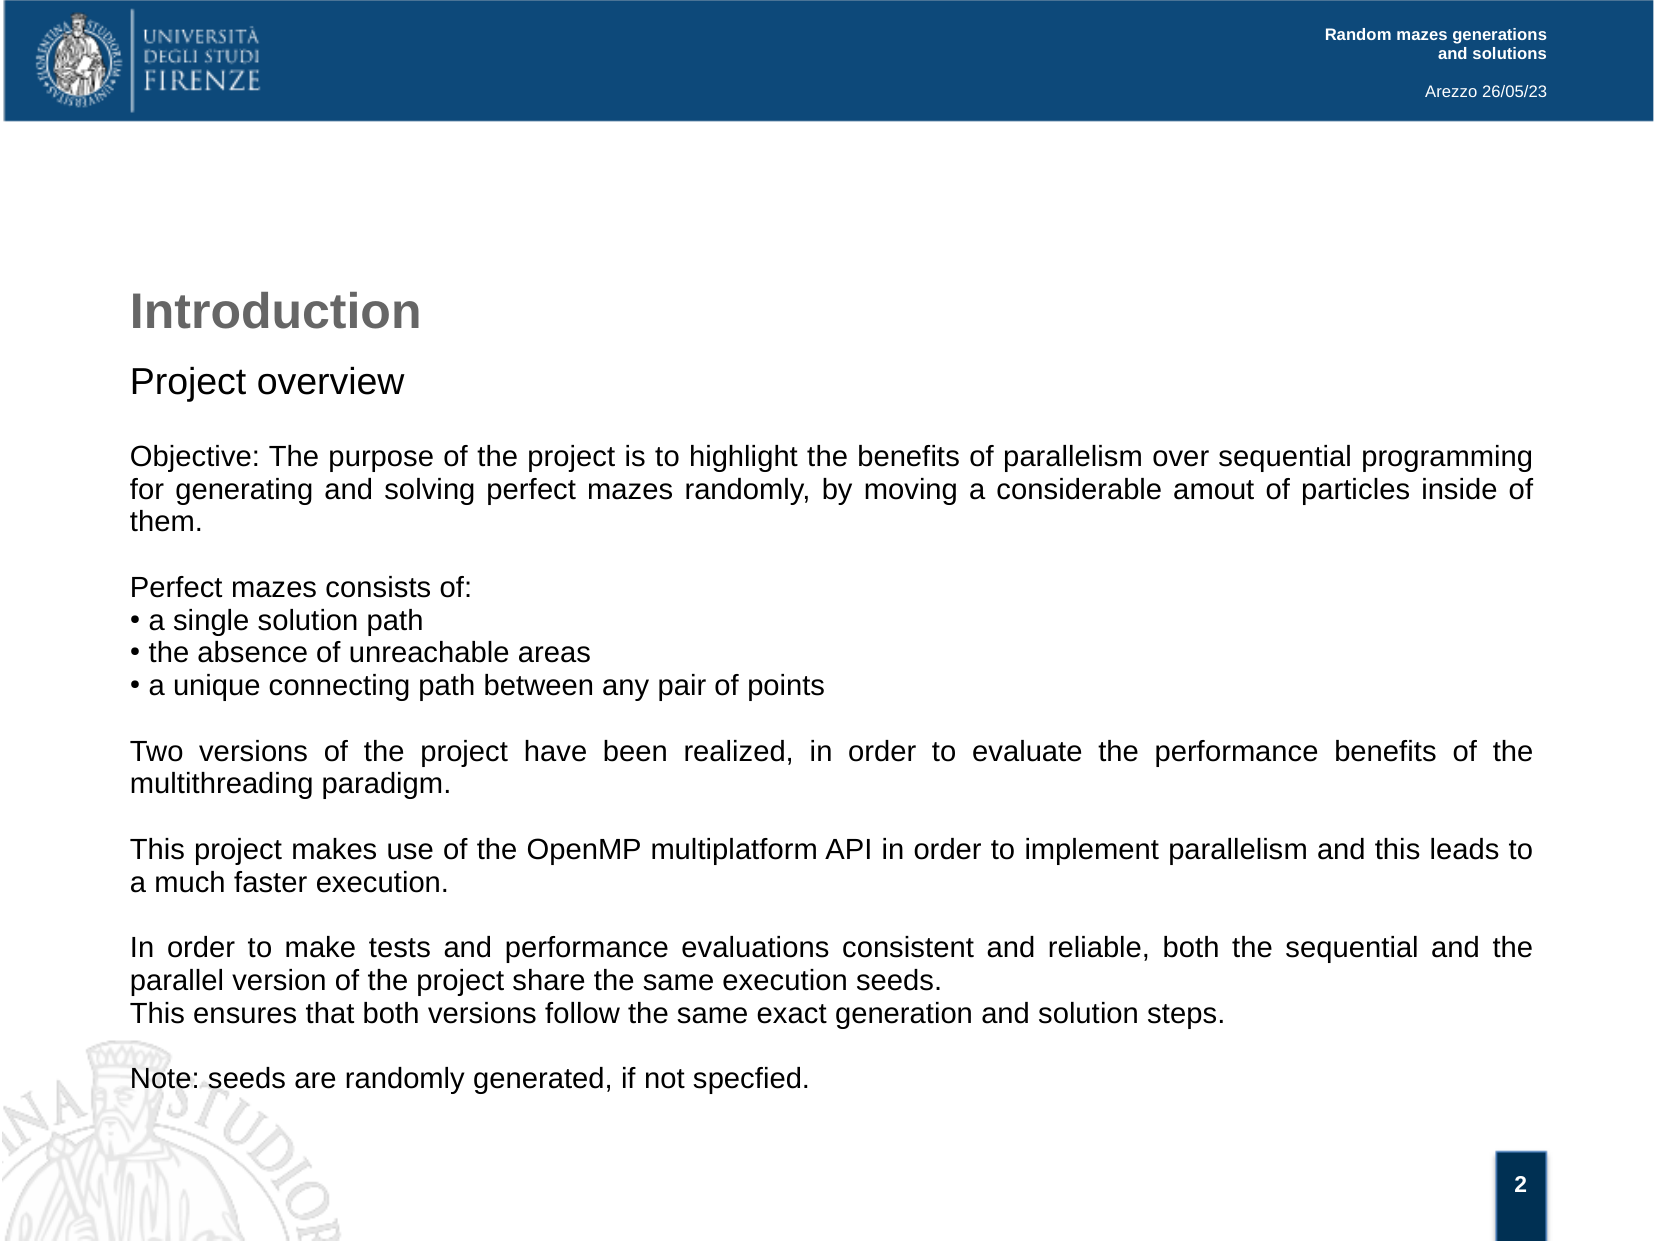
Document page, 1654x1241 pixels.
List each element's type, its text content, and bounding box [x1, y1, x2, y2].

text_box Introduction Project overview [129, 255, 993, 403]
text_box Objective: The purpose of the project is to highlight the benefits of parallelism over sequential programming for generating and solving perfect mazes randomly, by moving a considerable amout of particles inside of them. Perfect mazes consists of: a single solution path the absence of unreachable areas a unique connecting path between any pair of points Two versions of the project have been realized, in order to evaluate the performance benefits of the multithreading paradigm. This project makes use of the OpenMP multiplatform API in order to implement parallelism and this leads to a much faster execution. In order to make tests and performance evaluations consistent and reliable, both the sequential and the parallel version of the project share the same execution seeds. This ensures that both versions follow the same exact generation and solution steps. Note: seeds are randomly generated, if not specfied. [129, 413, 1536, 1123]
text_box 2 [1505, 1160, 1536, 1208]
picture [2, 0, 1654, 1241]
text_box Random mazes generations and solutions Arezzo 26/05/23 [685, 24, 1548, 102]
